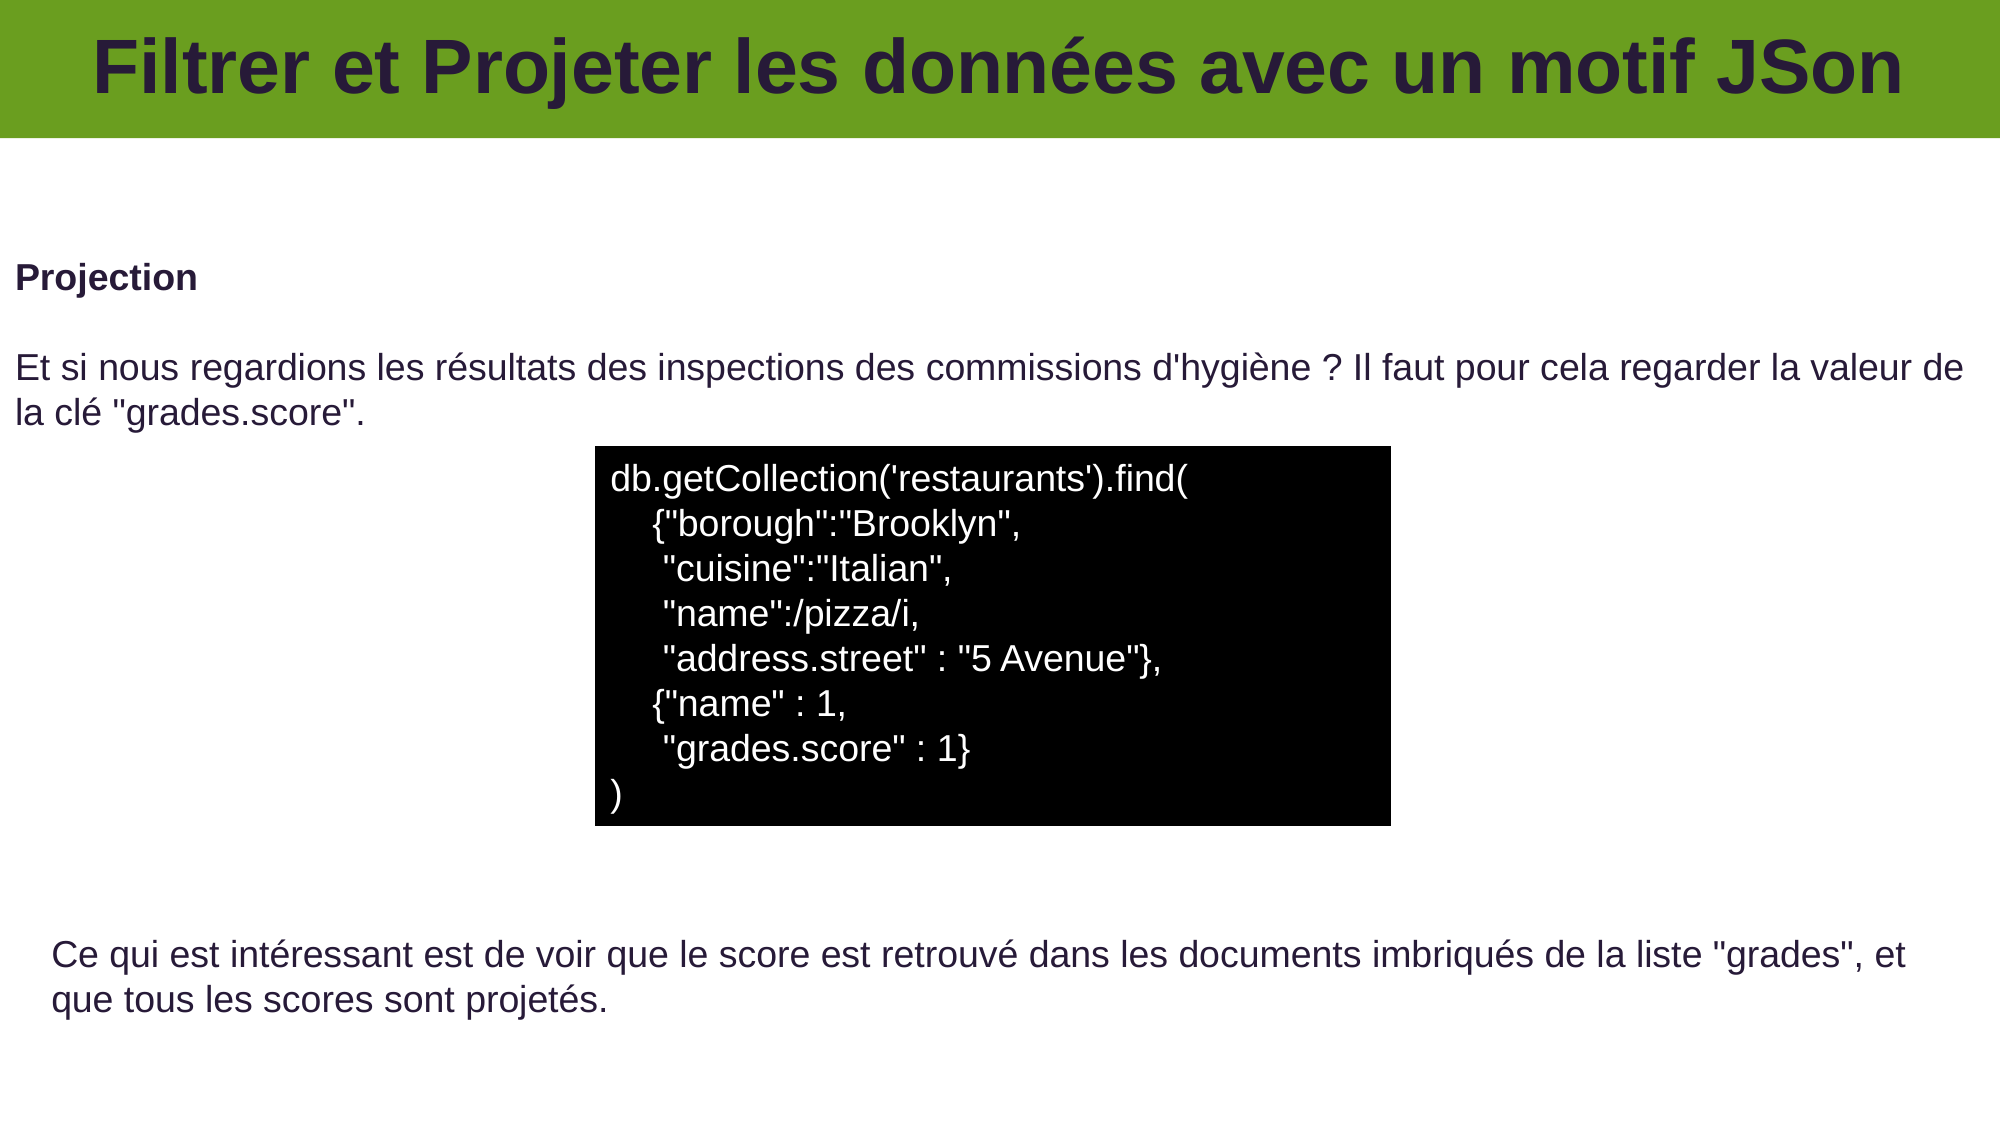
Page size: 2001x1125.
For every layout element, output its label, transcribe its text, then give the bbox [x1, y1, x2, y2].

text_box [0, 139, 2000, 1125]
text_box Filtrer et Projeter les données avec un motif JSon [0, 0, 2000, 139]
text_box db.getCollection('restaurants').find( {"borough":"Brooklyn", "cuisine":"Italian", "name":/pizza/i, "address.street" : "5 Avenue"}, {"name" : 1, "grades.score" : 1} ) [595, 446, 1390, 826]
text_box Projection Et si nous regardions les résultats des inspections des commissions d'hygiène ? Il faut pour cela regarder la valeur de la clé "grades.score". [0, 244, 1986, 442]
text_box Ce qui est intéressant est de voir que le score est retrouvé dans les documents imbriqués de la liste "grades", et que tous les scores sont projetés. [36, 922, 1986, 1029]
